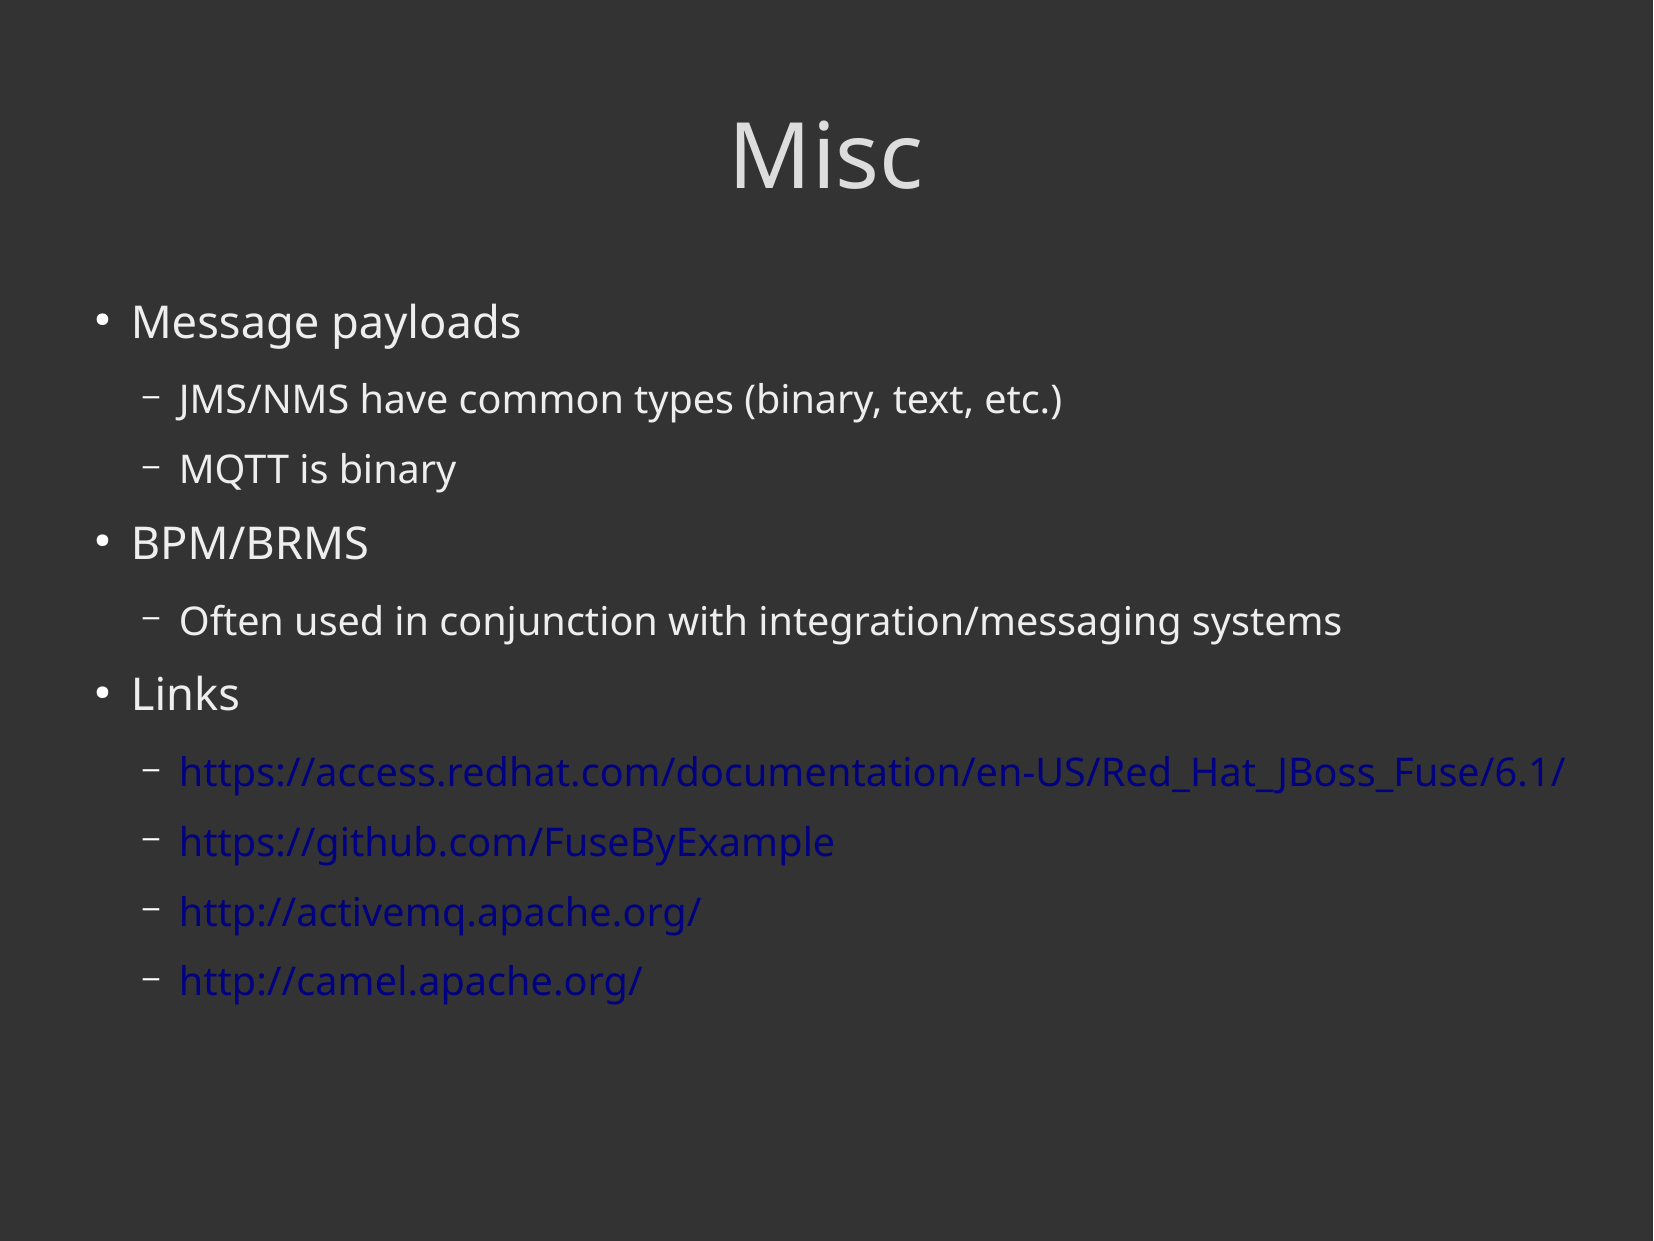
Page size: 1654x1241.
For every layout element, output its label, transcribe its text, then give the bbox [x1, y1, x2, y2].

title Misc [82, 49, 1571, 257]
list Message payloads JMS/NMS have common types (binary, text, etc.) MQTT is binary BPM/BRMS Often used in conjunction with integration/messaging systems Links https://access.redhat.com/documentation/en-US/Red_Hat_JBoss_Fuse/6.1/ https://github.com/FuseByExample http://activemq.apache.org/ http://camel.apache.org/ [82, 290, 1571, 1010]
